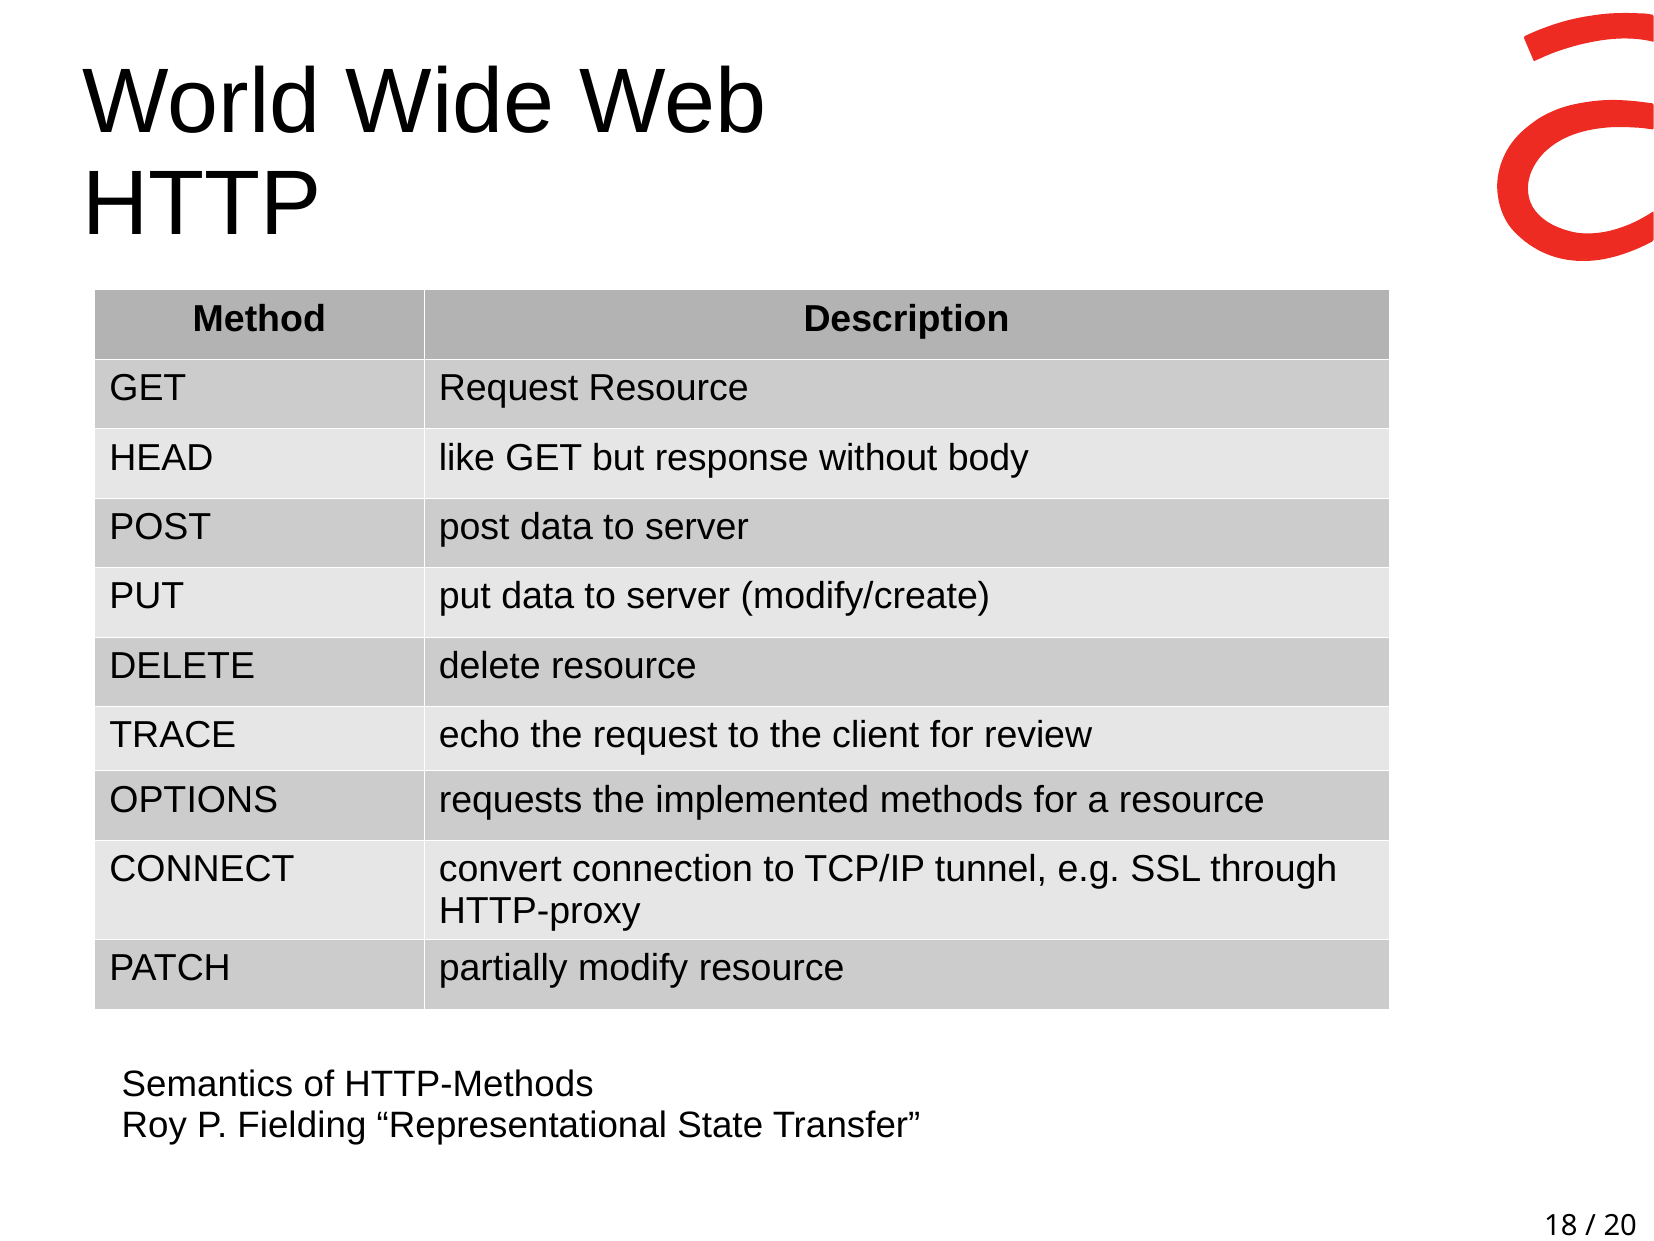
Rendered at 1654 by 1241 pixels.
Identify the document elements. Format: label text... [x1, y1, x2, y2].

table_header Method [95, 290, 424, 359]
table_cell PATCH [95, 940, 424, 1009]
table_cell GET [95, 360, 424, 428]
table_cell CONNECT [95, 841, 424, 939]
table_cell partially modify resource [425, 940, 1389, 1009]
table_cell DELETE [95, 638, 424, 706]
table_cell like GET but response without body [425, 429, 1389, 498]
table_cell Request Resource [425, 360, 1389, 428]
table_header Description [425, 290, 1389, 359]
table_cell put data to server (modify/create) [425, 568, 1389, 637]
title World Wide Web HTTP [82, 49, 1571, 257]
table_cell POST [95, 499, 424, 567]
table_cell HEAD [95, 429, 424, 498]
table_cell convert connection to TCP/IP tunnel, e.g. SSL through HTTP-proxy [425, 841, 1389, 939]
table_cell TRACE [95, 707, 424, 770]
table_cell PUT [95, 568, 424, 637]
list Semantics of HTTP-Methods Roy P. Fielding “Representational State Transfer” [82, 1062, 1571, 1146]
table_cell echo the request to the client for review [425, 707, 1389, 770]
table_cell OPTIONS [95, 771, 424, 840]
table_cell delete resource [425, 638, 1389, 706]
table_cell requests the implemented methods for a resource [425, 771, 1389, 840]
table_cell post data to server [425, 499, 1389, 567]
